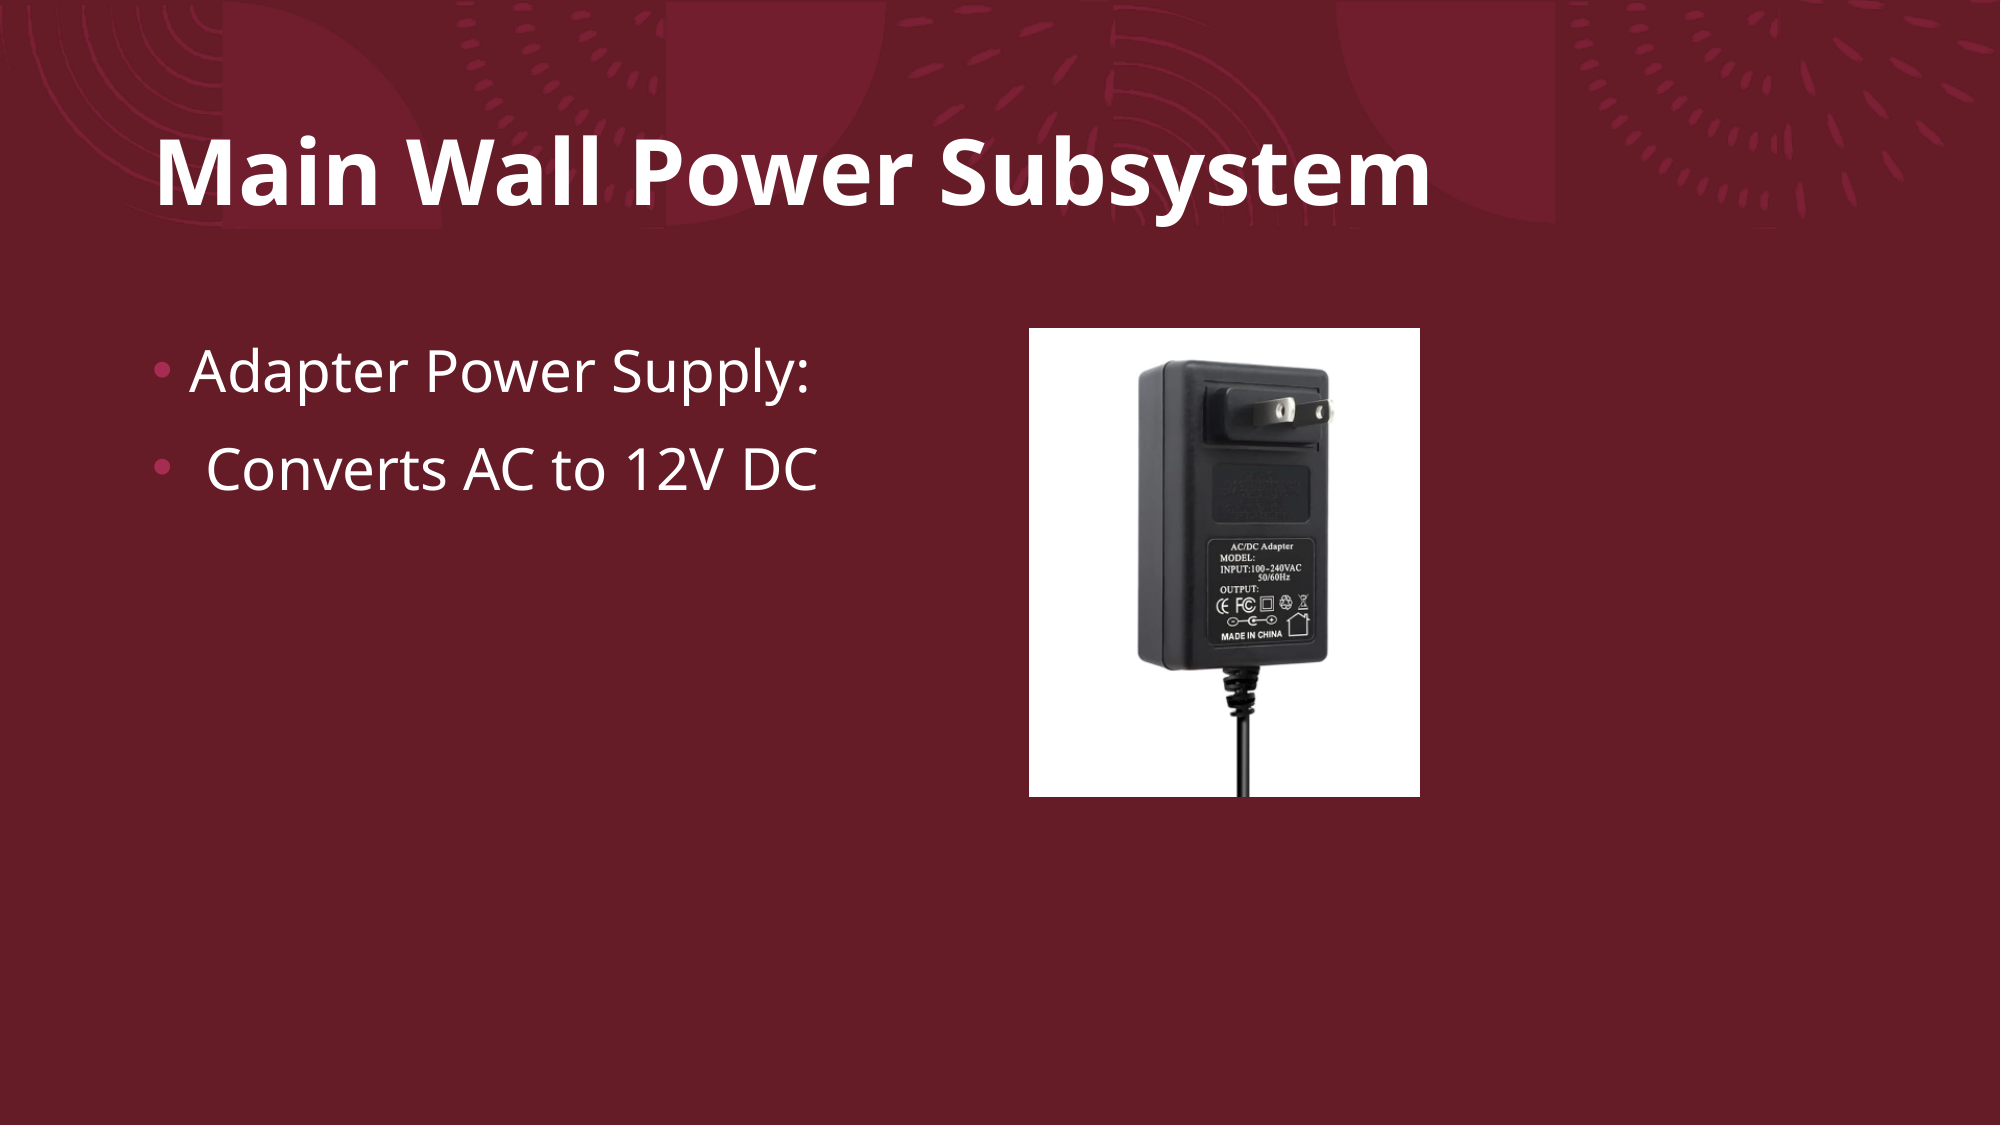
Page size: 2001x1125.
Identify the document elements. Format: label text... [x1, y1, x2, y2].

list Adapter Power Supply: Converts AC to 12V DC [137, 319, 1863, 1009]
picture [1029, 328, 1420, 797]
title Main Wall Power Subsystem [137, 60, 1863, 278]
